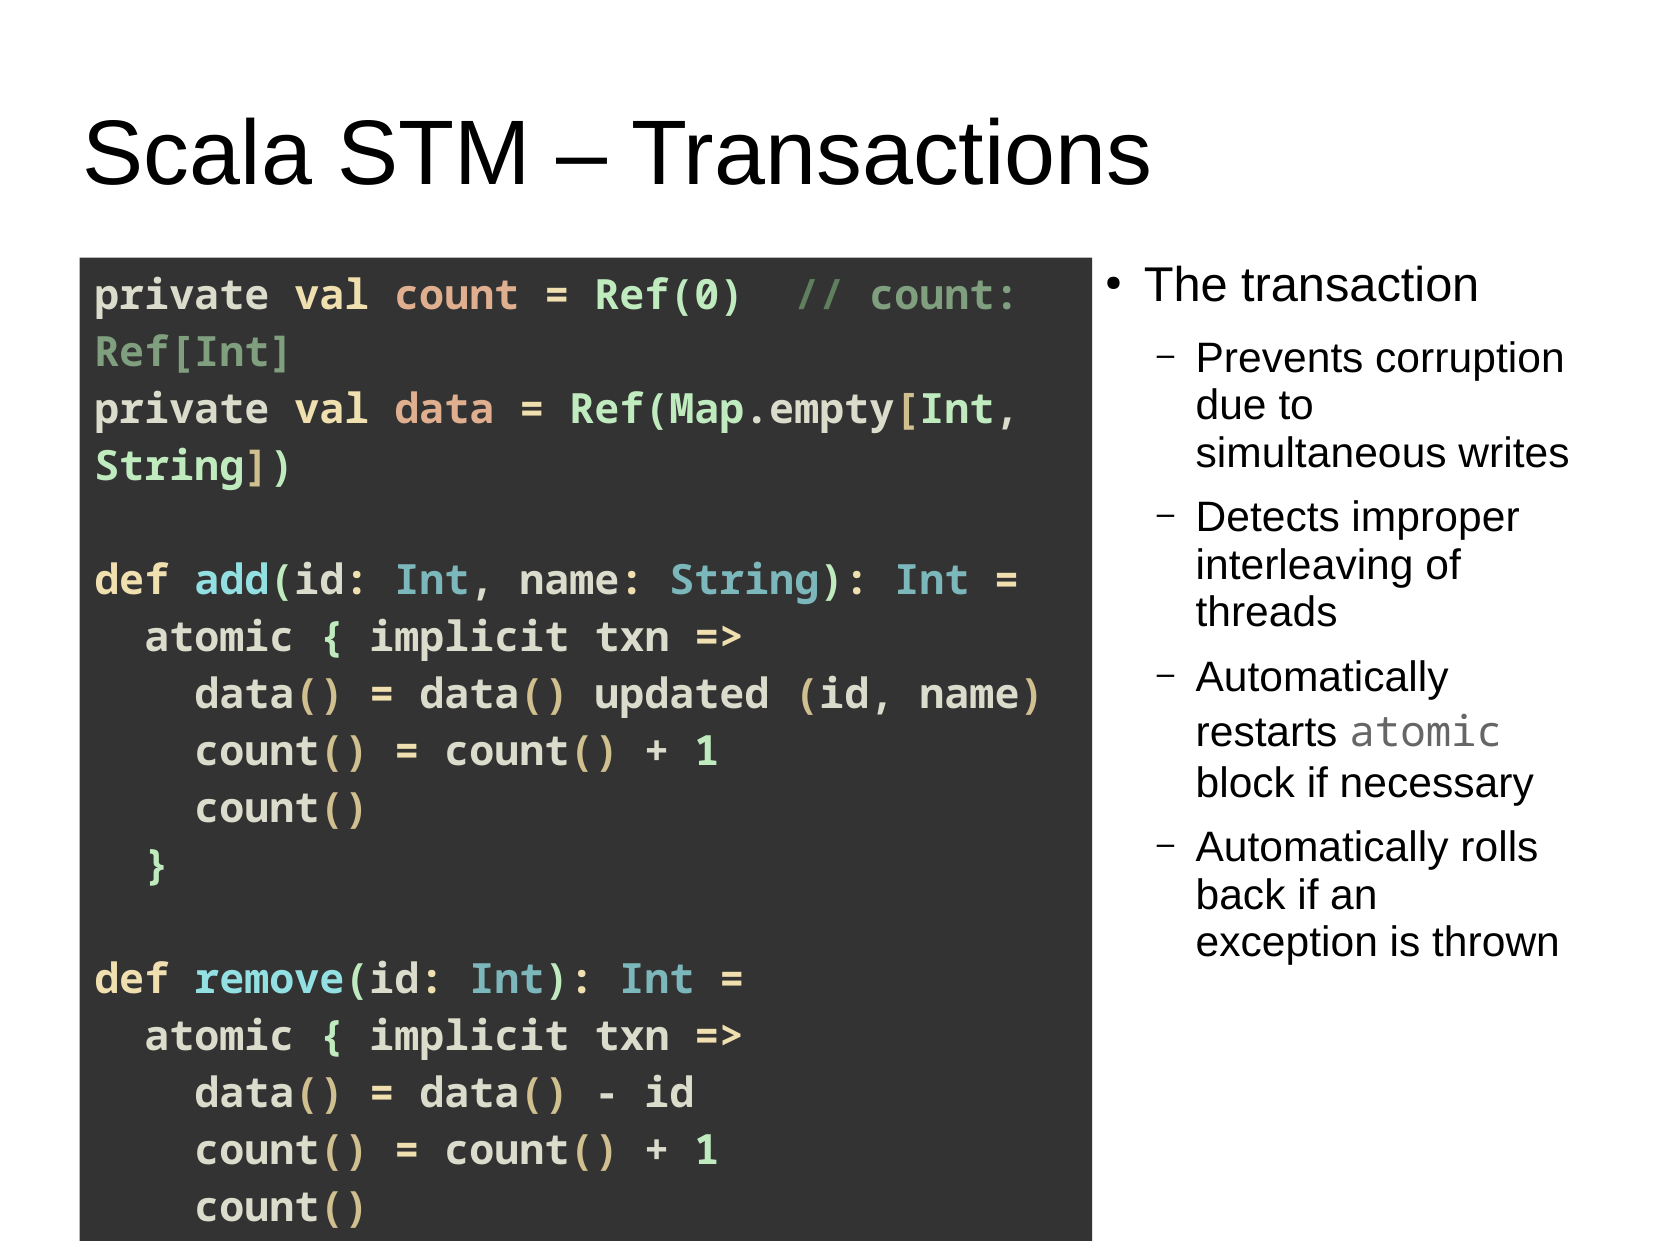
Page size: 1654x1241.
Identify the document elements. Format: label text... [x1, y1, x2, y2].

list The transaction Prevents corruption due to simultaneous writes Detects improper interleaving of threads Automatically restarts atomic block if necessary Automatically rolls back if an exception is thrown [1093, 257, 1571, 977]
title Scala STM – Transactions [82, 49, 1571, 257]
text_box private val count = Ref(0) // count: Ref[Int] private val data = Ref(Map.empty[Int, String]) def add(id: Int, name: String): Int = atomic { implicit txn => data() = data() updated (id, name) count() = count() + 1 count() } def remove(id: Int): Int = atomic { implicit txn => data() = data() - id count() = count() + 1 count() } [79, 257, 1093, 945]
